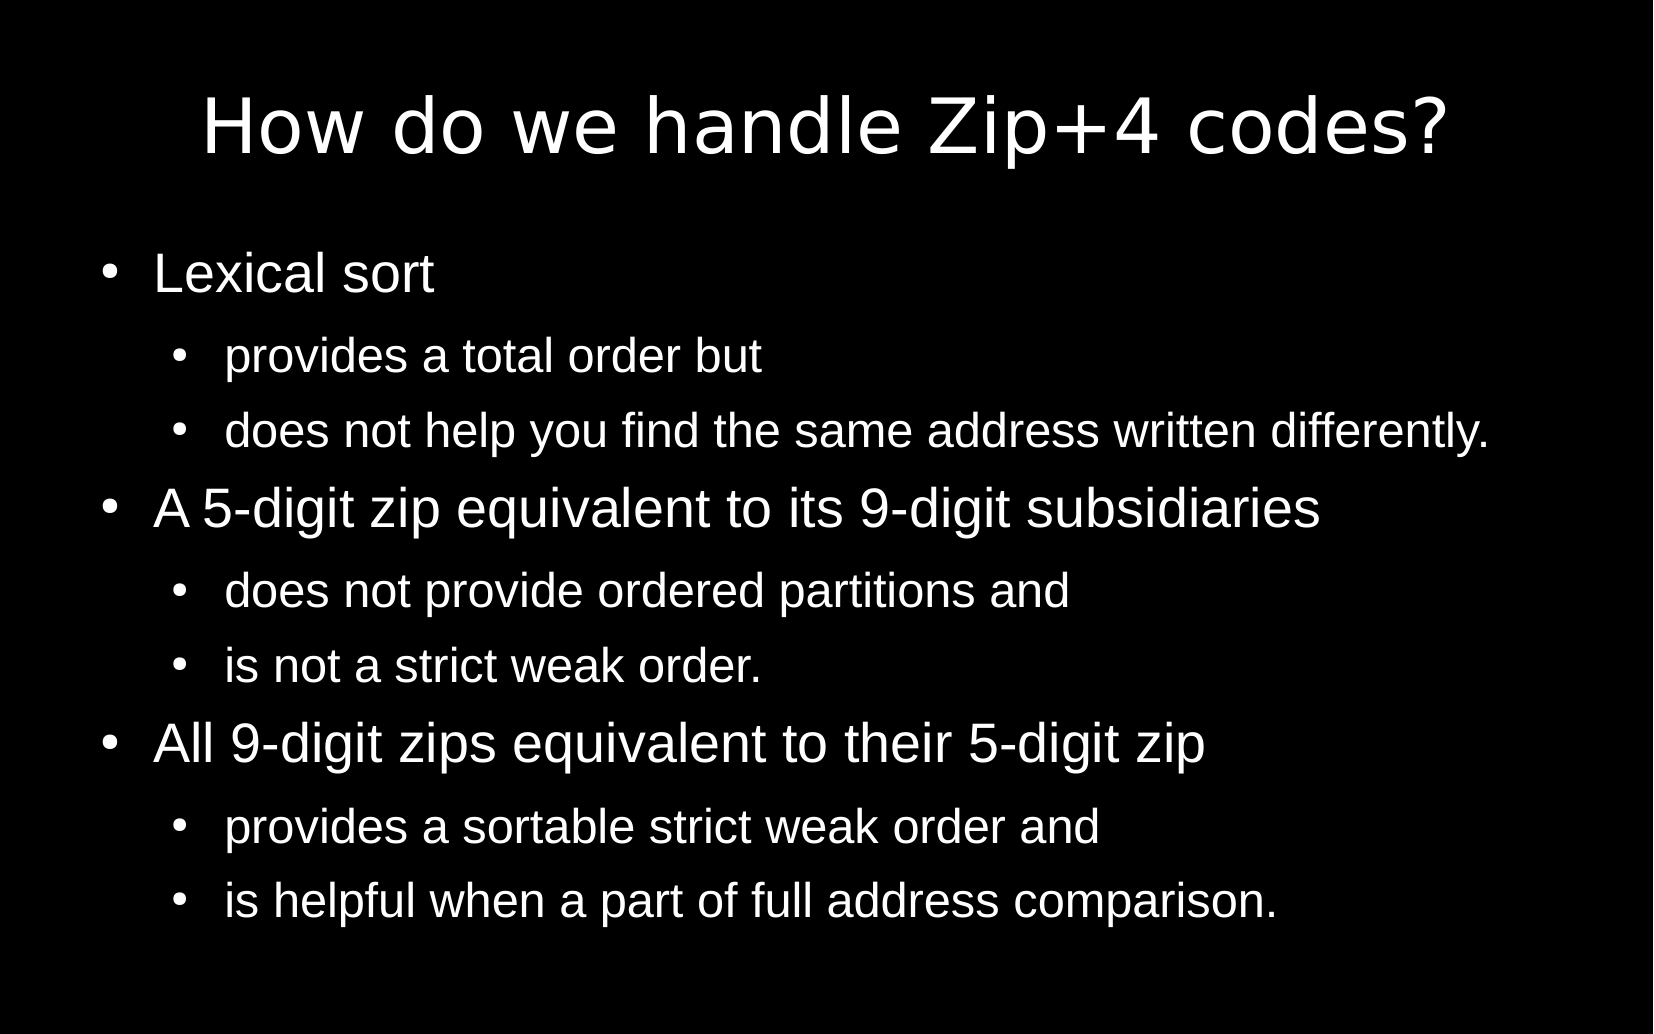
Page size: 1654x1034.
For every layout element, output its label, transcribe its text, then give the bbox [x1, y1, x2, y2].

title How do we handle Zip+4 codes? [82, 41, 1571, 214]
list Lexical sort provides a total order but does not help you find the same address written differently. A 5-digit zip equivalent to its 9-digit subsidiaries does not provide ordered partitions and is not a strict weak order. All 9-digit zips equivalent to their 5-digit zip provides a sortable strict weak order and is helpful when a part of full address comparison. [82, 241, 1571, 925]
